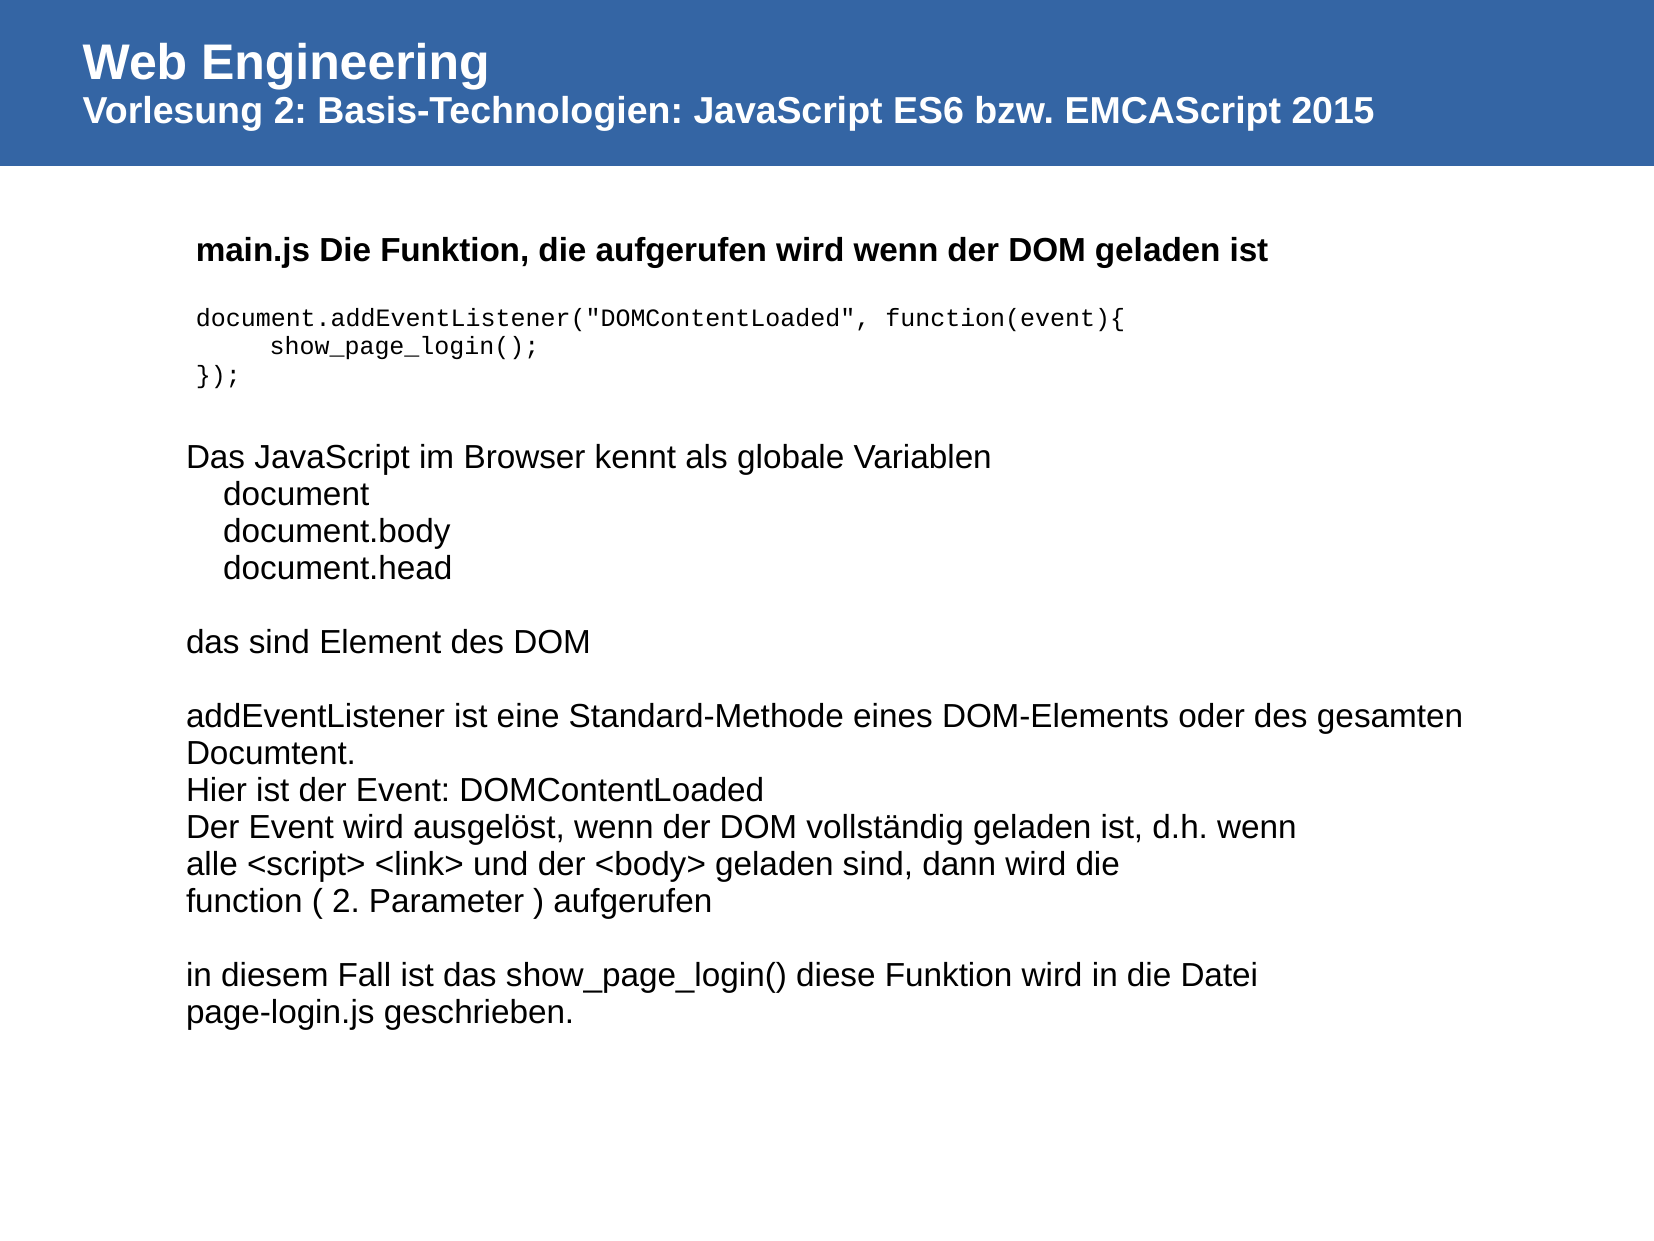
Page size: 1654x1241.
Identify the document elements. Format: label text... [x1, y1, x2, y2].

title Web Engineering Vorlesung 2: Basis-Technologien: JavaScript ES6 bzw. EMCAScript 2015 [82, 0, 1571, 166]
text_box main.js Die Funktion, die aufgerufen wird wenn der DOM geladen ist document.addEventListener("DOMContentLoaded", function(event){ show_page_login(); }); [181, 224, 1630, 438]
text_box Das JavaScript im Browser kennt als globale Variablen document document.body document.head das sind Element des DOM addEventListener ist eine Standard-Methode eines DOM-Elements oder des gesamten Documtent. Hier ist der Event: DOMContentLoaded Der Event wird ausgelöst, wenn der DOM vollständig geladen ist, d.h. wenn alle <script> <link> und der <body> geladen sind, dann wird die function ( 2. Parameter ) aufgerufen in diesem Fall ist das show_page_login() diese Funktion wird in die Datei page-login.js geschrieben. [171, 431, 1480, 1039]
